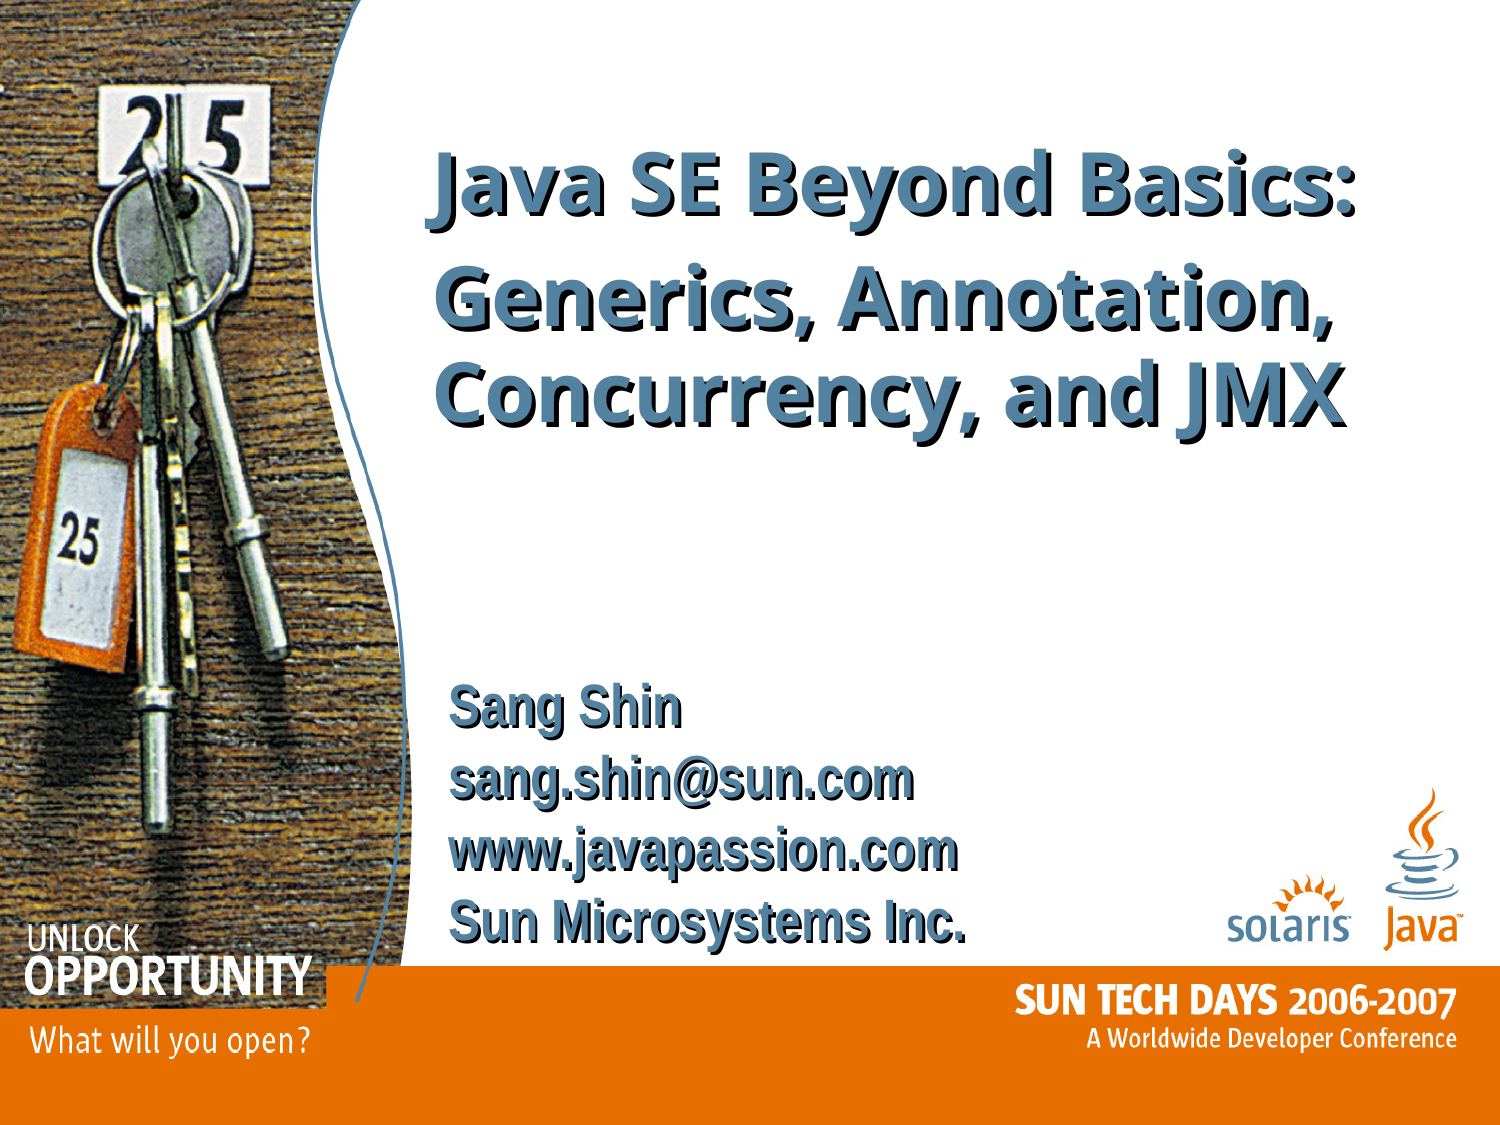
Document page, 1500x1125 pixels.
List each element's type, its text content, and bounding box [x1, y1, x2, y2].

picture [0, 0, 1500, 1125]
text_box Sang Shin sang.shin@sun.com www.javapassion.com Sun Microsystems Inc. [448, 607, 1365, 950]
text_box Java SE Beyond Basics: Generics, Annotation, Concurrency, and JMX [431, 135, 1467, 624]
